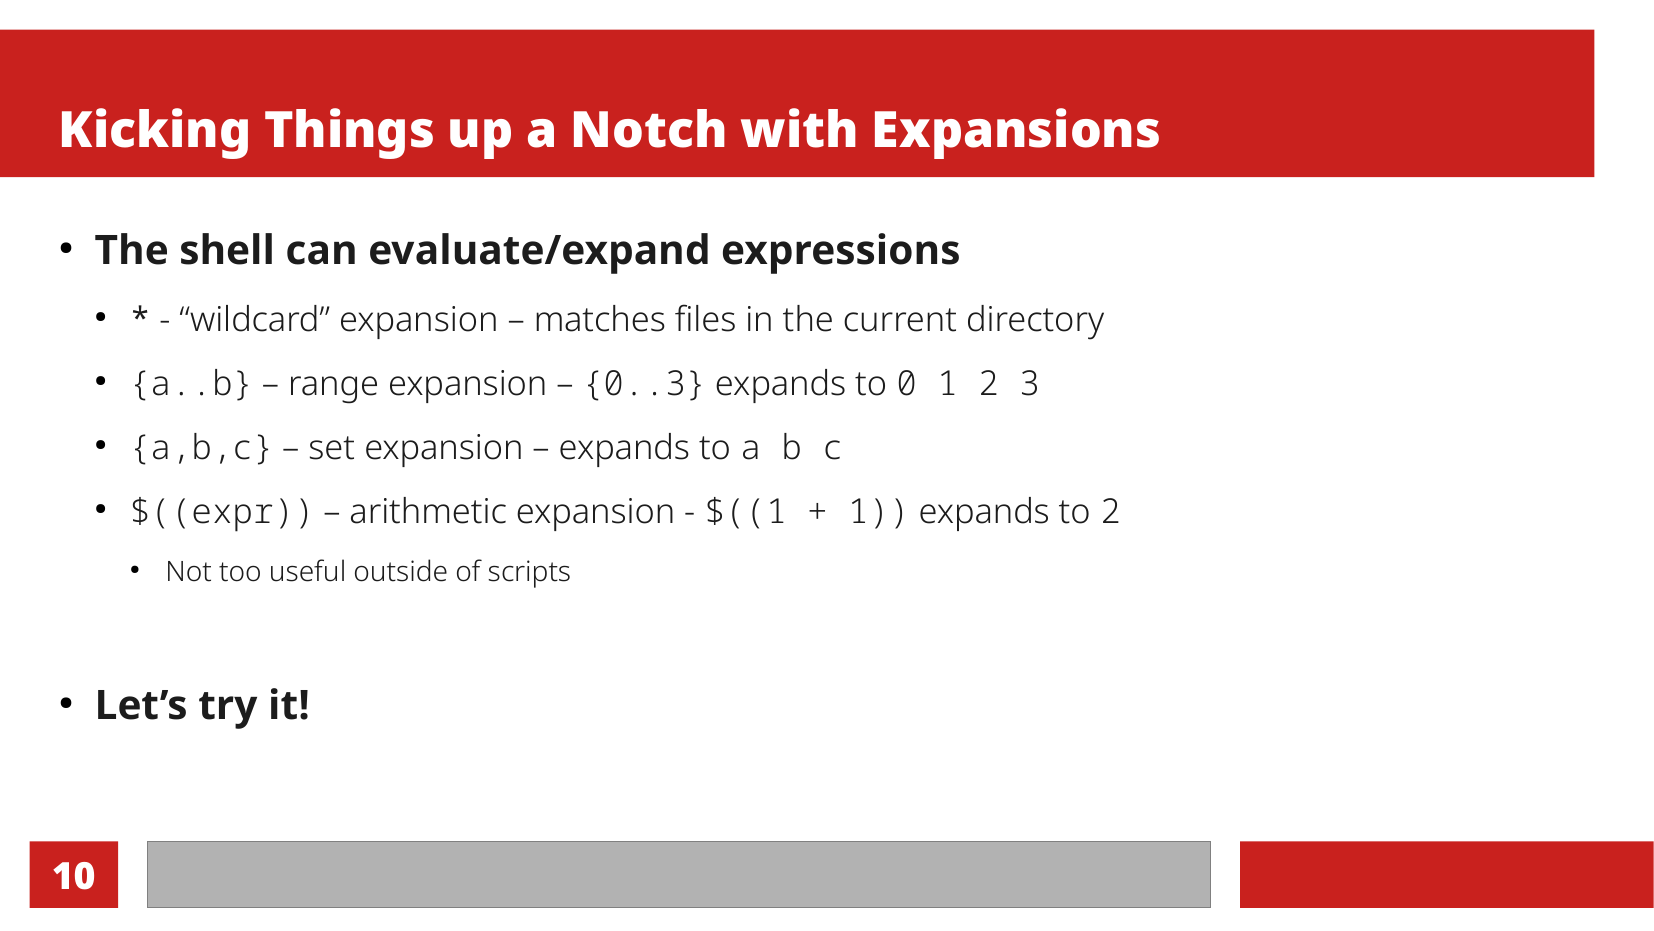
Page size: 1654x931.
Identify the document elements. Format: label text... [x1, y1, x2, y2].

title Kicking Things up a Notch with Expansions [59, 44, 1595, 163]
list The shell can evaluate/expand expressions * - “wildcard” expansion – matches files in the current directory {a..b} – range expansion – {0..3} expands to 0 1 2 3 {a,b,c} – set expansion – expands to a b c $((expr)) – arithmetic expansion - $((1 + 1)) expands to 2 Not too useful outside of scripts Let’s try it! [59, 221, 1565, 798]
